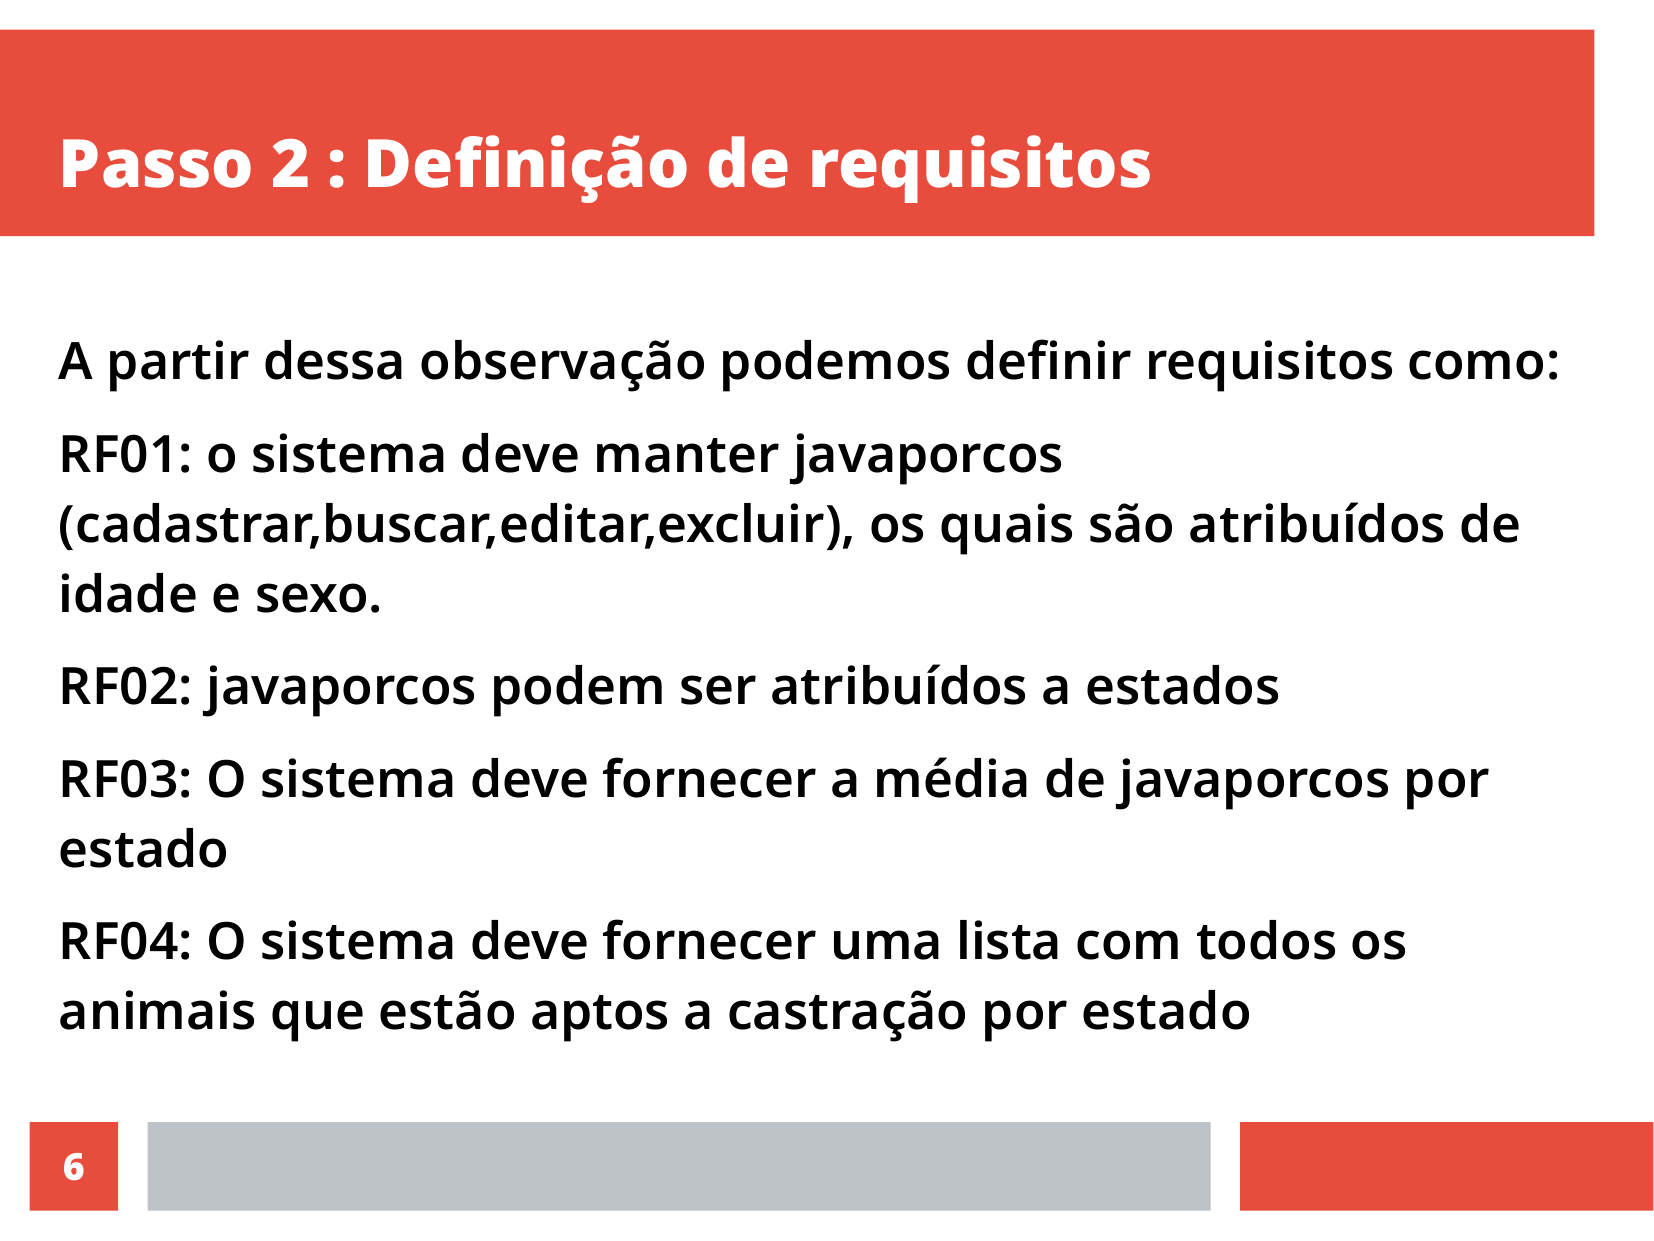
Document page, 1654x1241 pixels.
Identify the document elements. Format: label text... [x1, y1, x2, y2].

title Passo 2 : Definição de requisitos [59, 59, 1595, 207]
list A partir dessa observação podemos definir requisitos como: RF01: o sistema deve manter javaporcos (cadastrar,buscar,editar,excluir), os quais são atribuídos de idade e sexo. RF02: javaporcos podem ser atribuídos a estados RF03: O sistema deve fornecer a média de javaporcos por estado RF04: O sistema deve fornecer uma lista com todos os animais que estão aptos a castração por estado [59, 324, 1565, 1093]
